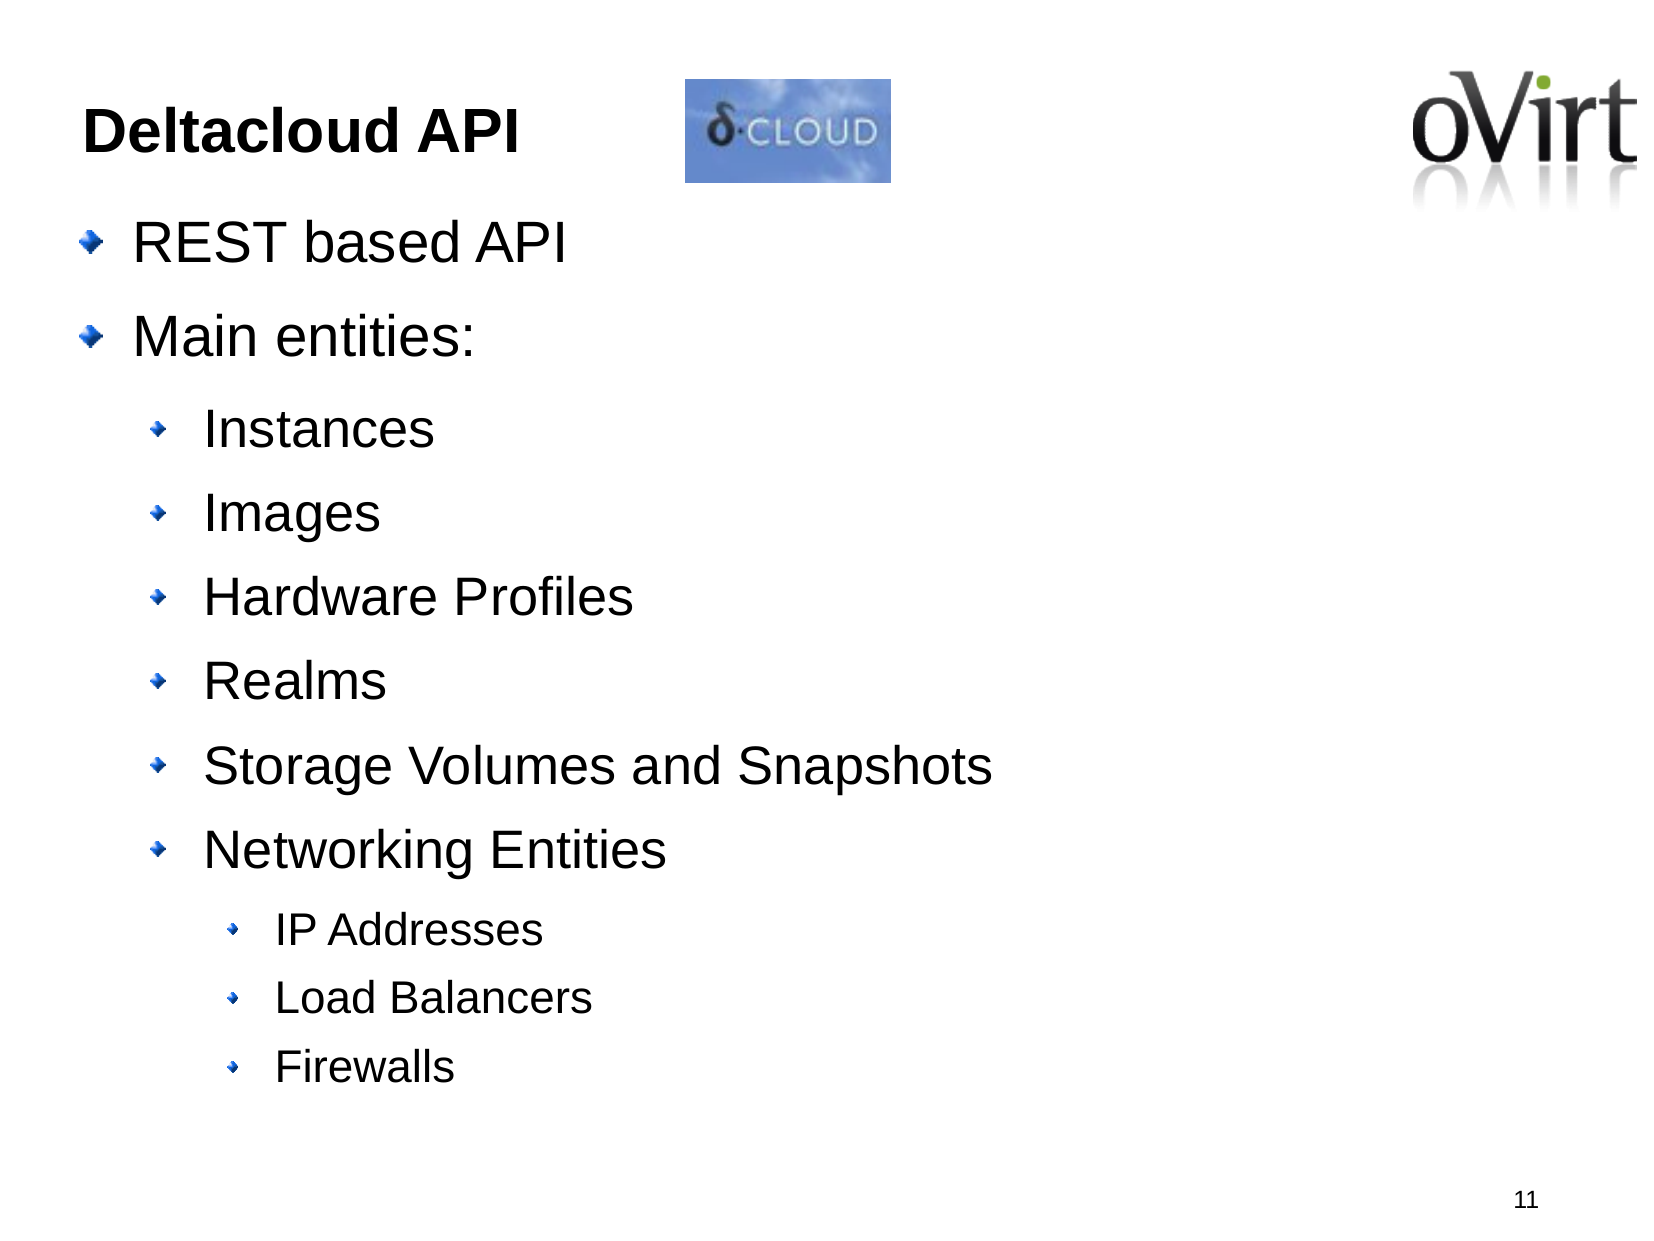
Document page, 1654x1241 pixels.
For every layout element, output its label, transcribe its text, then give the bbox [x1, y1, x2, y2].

picture [685, 79, 891, 183]
list REST based API Main entities: Instances Images Hardware Profiles Realms Storage Volumes and Snapshots Networking Entities IP Addresses Load Balancers Firewalls [62, 209, 1594, 1171]
title Deltacloud API [82, 37, 1303, 209]
picture [1413, 63, 1637, 212]
